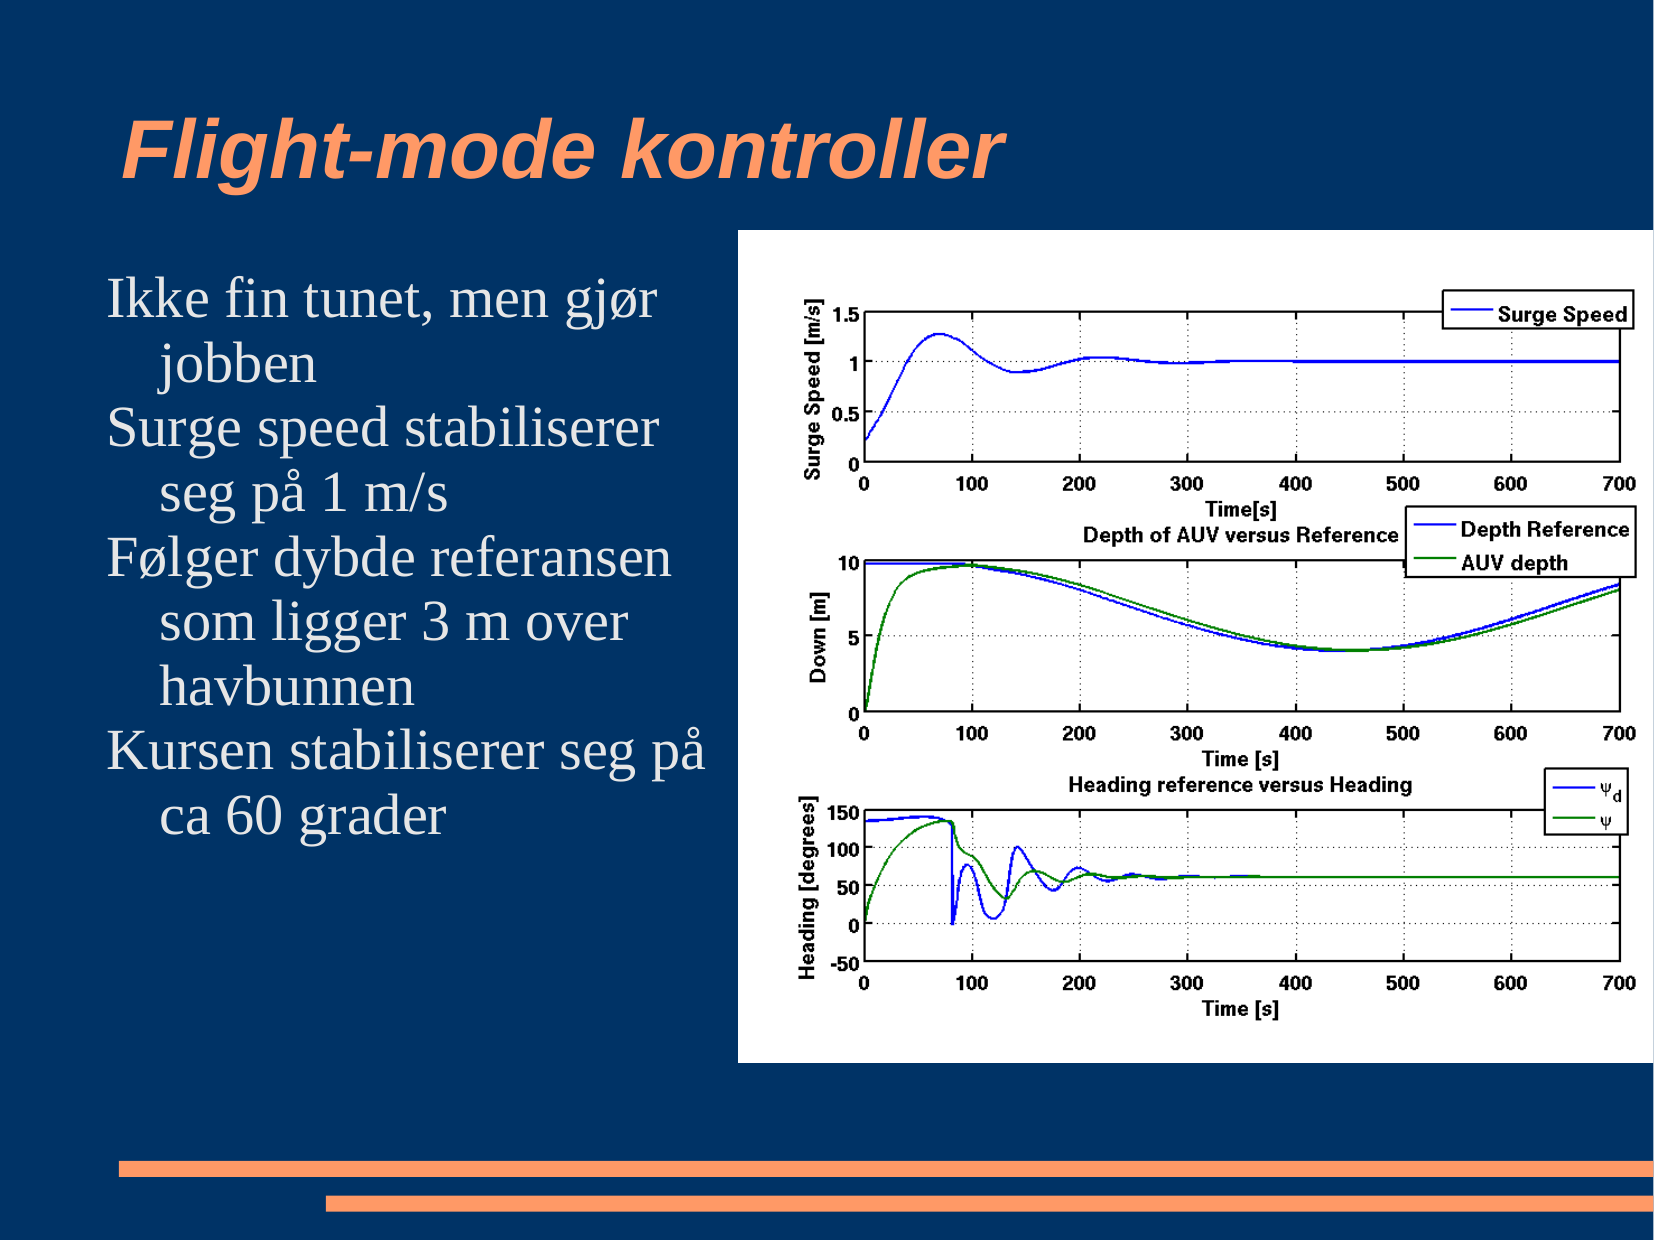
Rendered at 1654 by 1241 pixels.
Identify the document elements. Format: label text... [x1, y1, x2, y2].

title Flight-mode kontroller [121, 46, 1534, 254]
picture [738, 230, 1654, 1063]
list Ikke fin tunet, men gjør jobben Surge speed stabiliserer seg på 1 m/s Følger dybde referansen som ligger 3 m over havbunnen Kursen stabiliserer seg på ca 60 grader [88, 265, 739, 1085]
